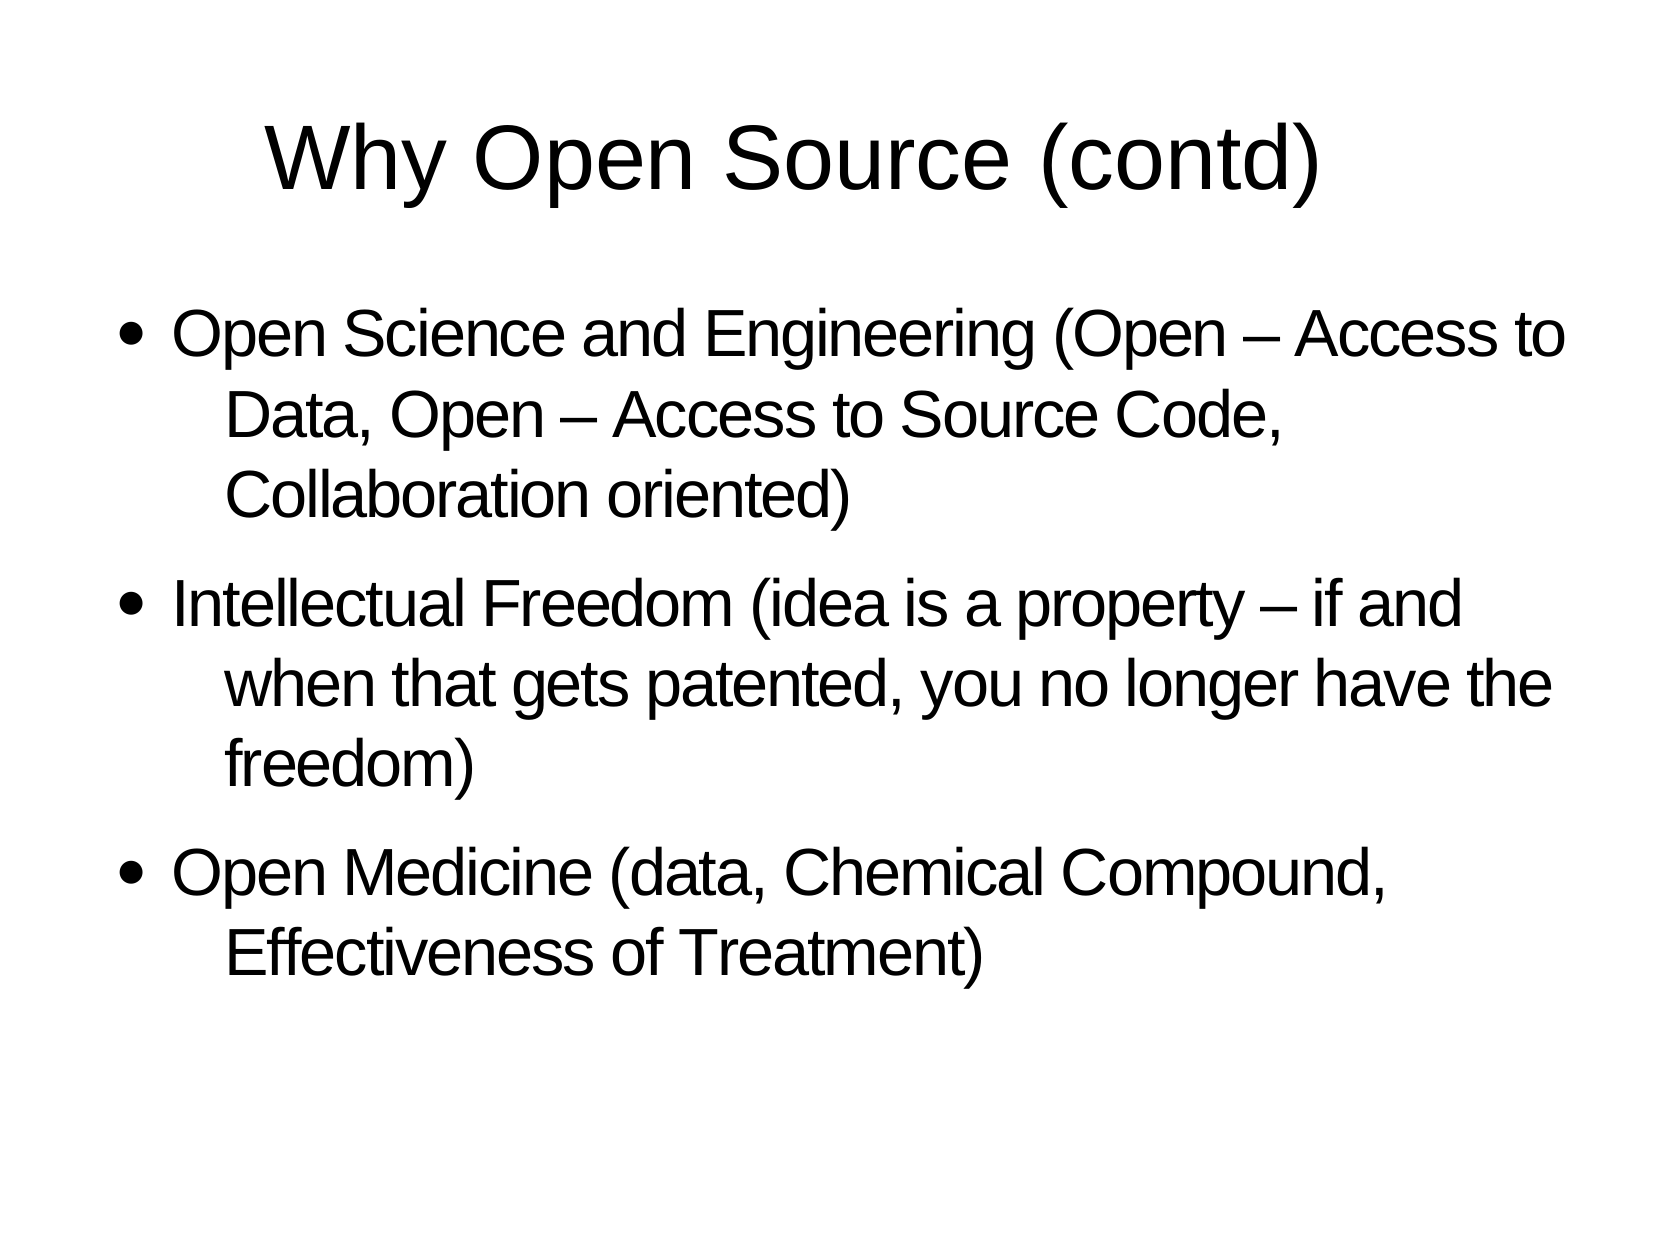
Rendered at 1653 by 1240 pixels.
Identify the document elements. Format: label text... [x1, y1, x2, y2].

text_box Why Open Source (contd) [82, 102, 1571, 204]
text_box Open Science and Engineering (Open – Access to Data, Open – Access to Source Code, Collaboration oriented) Intellectual Freedom (idea is a property – if and when that gets patented, you no longer have the freedom) Open Medicine (data, Chemical Compound, Effectiveness of Treatment) [82, 290, 1571, 1010]
